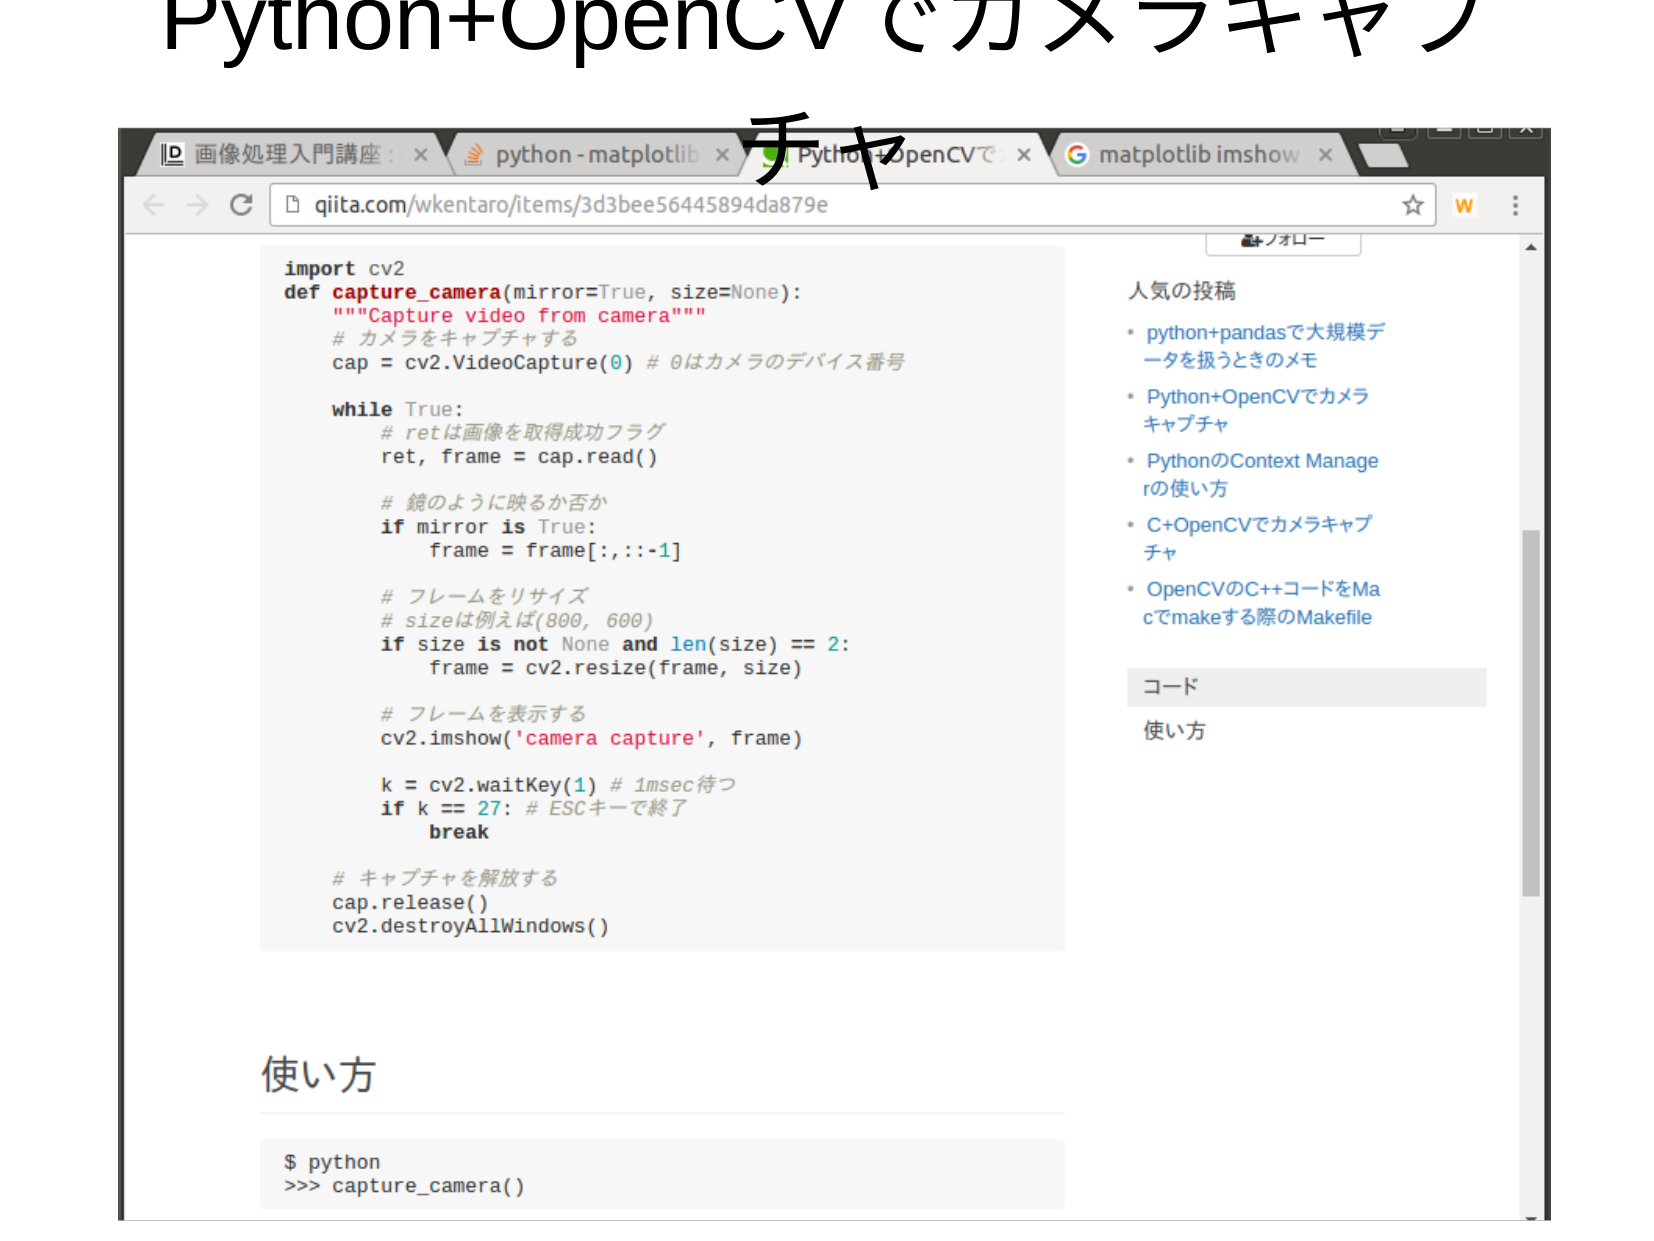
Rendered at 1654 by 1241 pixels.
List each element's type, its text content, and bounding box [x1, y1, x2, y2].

title Python+OpenCVでカメラキャプチャ [82, 0, 1571, 180]
picture [118, 180, 1551, 1241]
